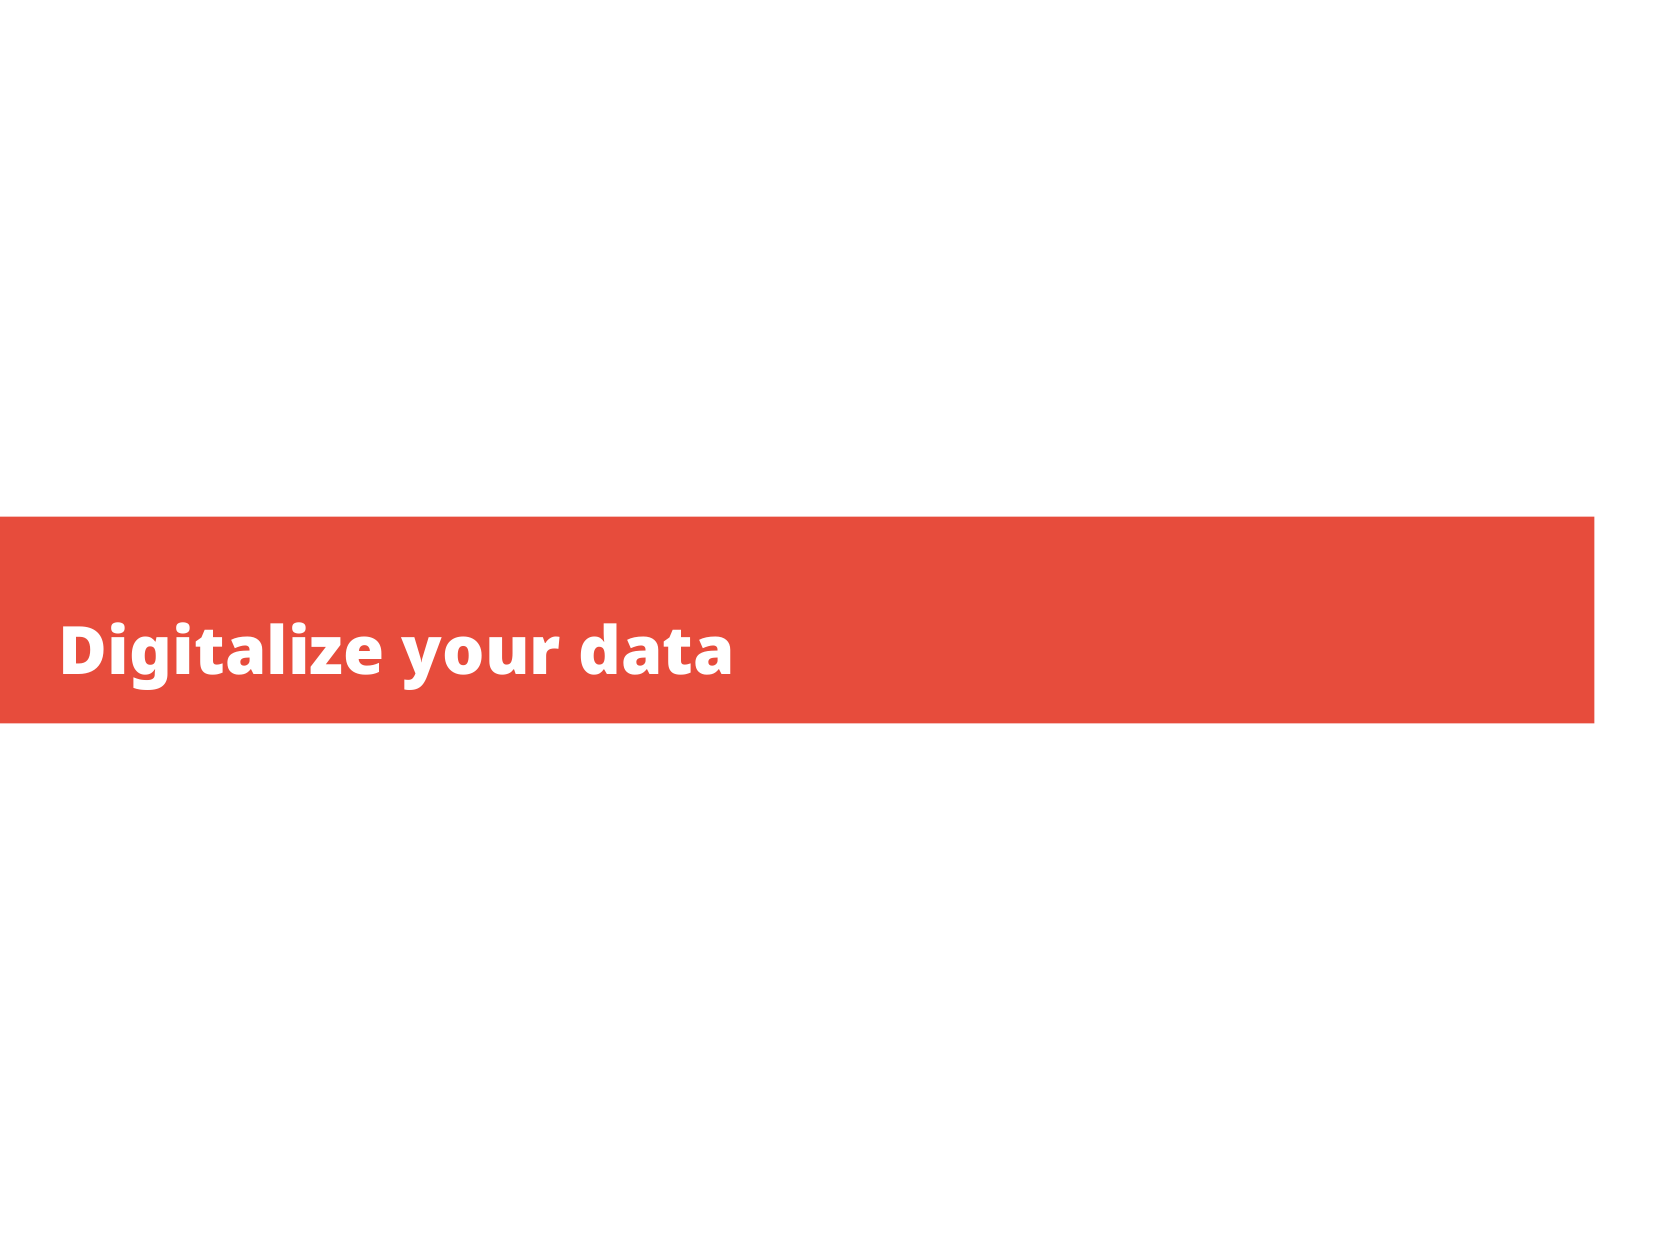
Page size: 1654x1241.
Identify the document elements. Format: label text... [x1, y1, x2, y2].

title Digitalize your data [59, 546, 1595, 694]
